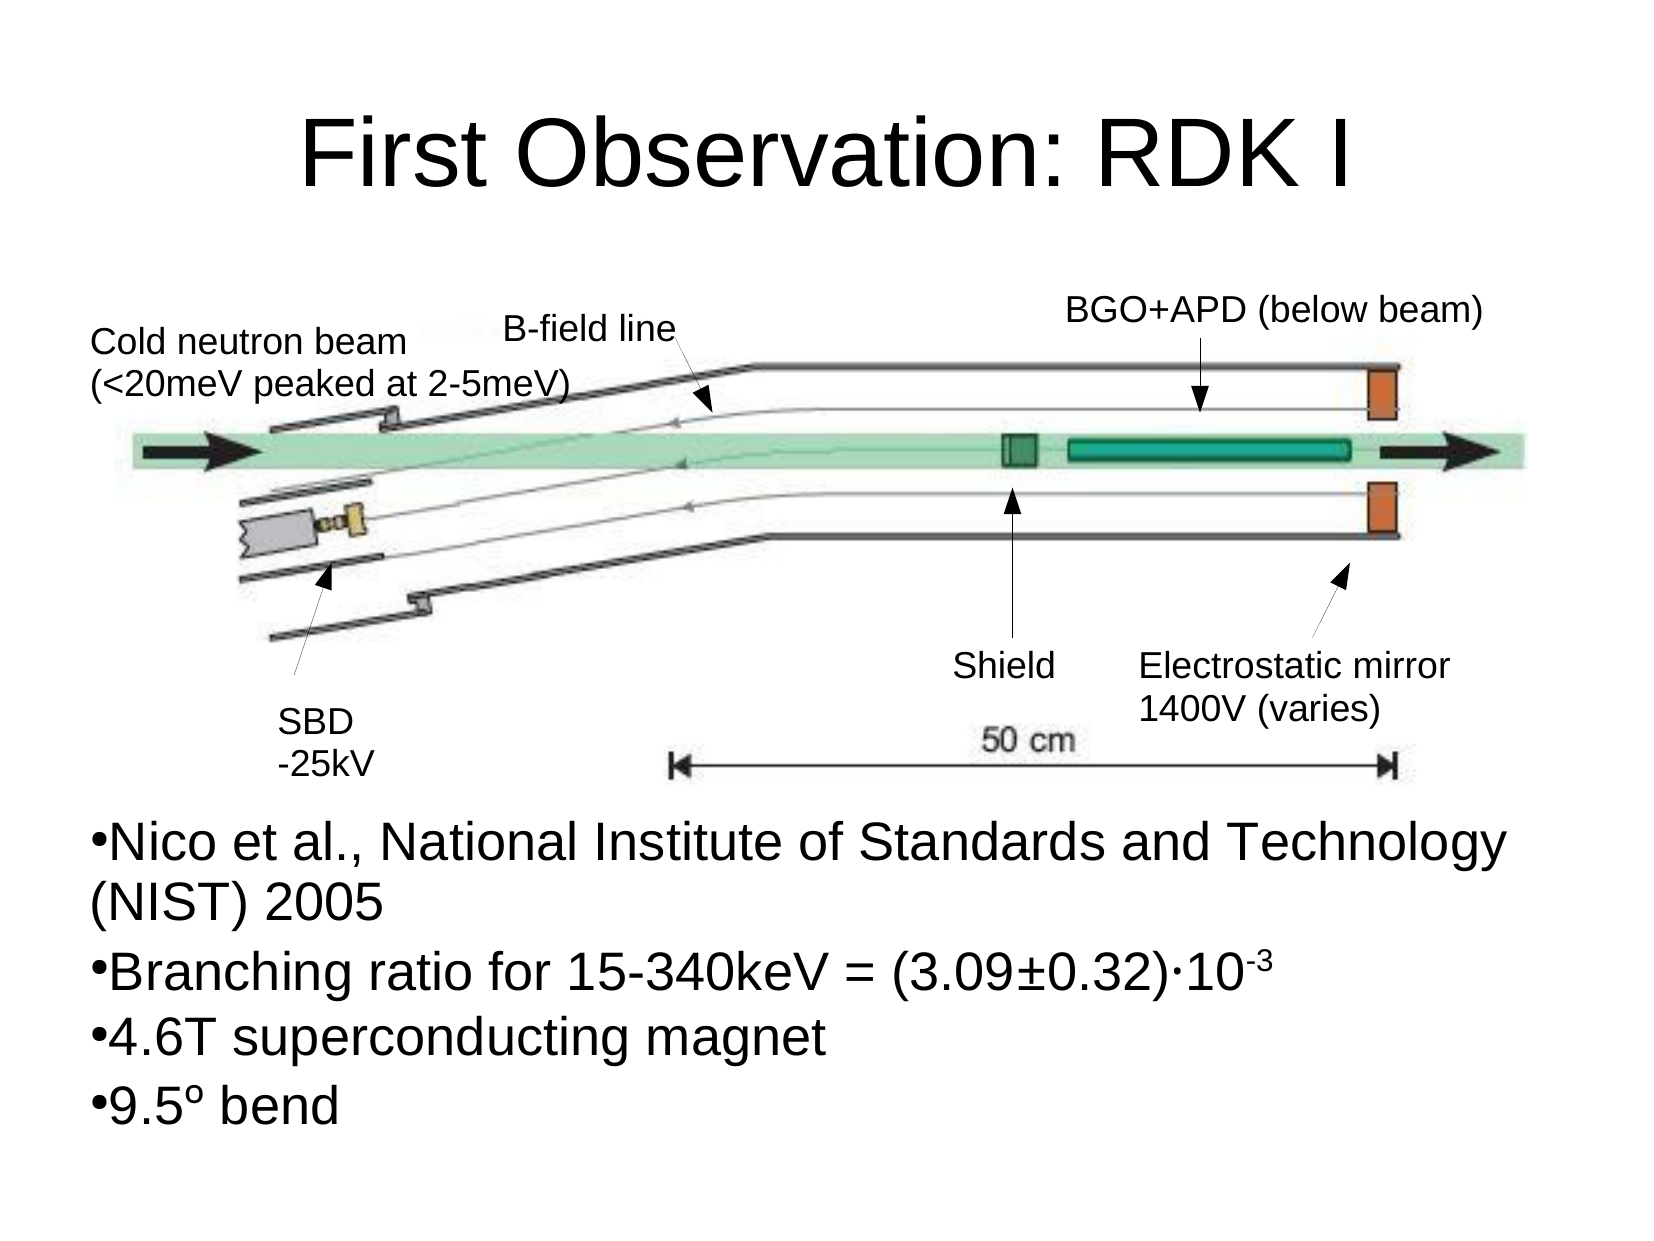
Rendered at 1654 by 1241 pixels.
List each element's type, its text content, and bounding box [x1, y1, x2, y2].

text_box BGO+APD (below beam) [1050, 280, 1499, 338]
text_box Cold neutron beam (<20meV peaked at 2-5meV) [75, 313, 587, 413]
title First Observation: RDK I [82, 49, 1571, 257]
text_box SBD -25kV [262, 693, 390, 793]
text_box Electrostatic mirror 1400V (varies) [1123, 637, 1537, 737]
text_box Nico et al., National Institute of Standards and Technology (NIST) 2005 Branching ratio for 15-340keV = (3.09±0.32)·10-3 4.6T superconducting magnet 9.5º bend [75, 803, 1538, 1144]
picture [75, 256, 1528, 788]
text_box B-field line [487, 300, 692, 357]
text_box Shield [937, 637, 1126, 695]
